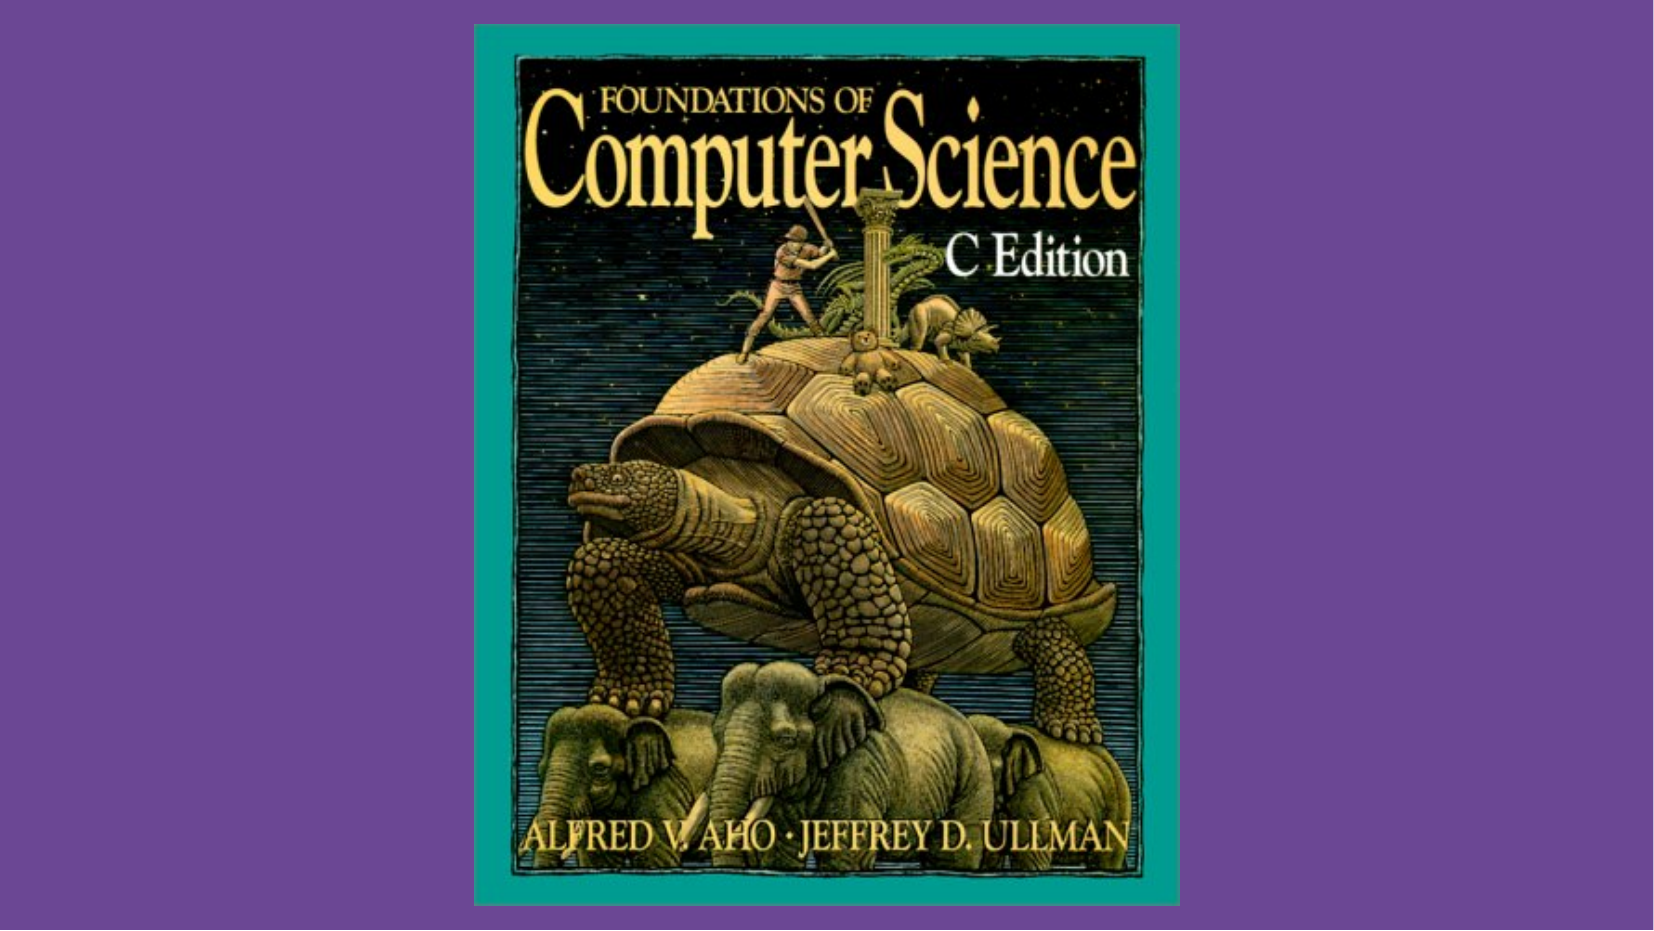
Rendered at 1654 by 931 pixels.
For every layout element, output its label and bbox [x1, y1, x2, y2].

picture [474, 24, 1180, 906]
